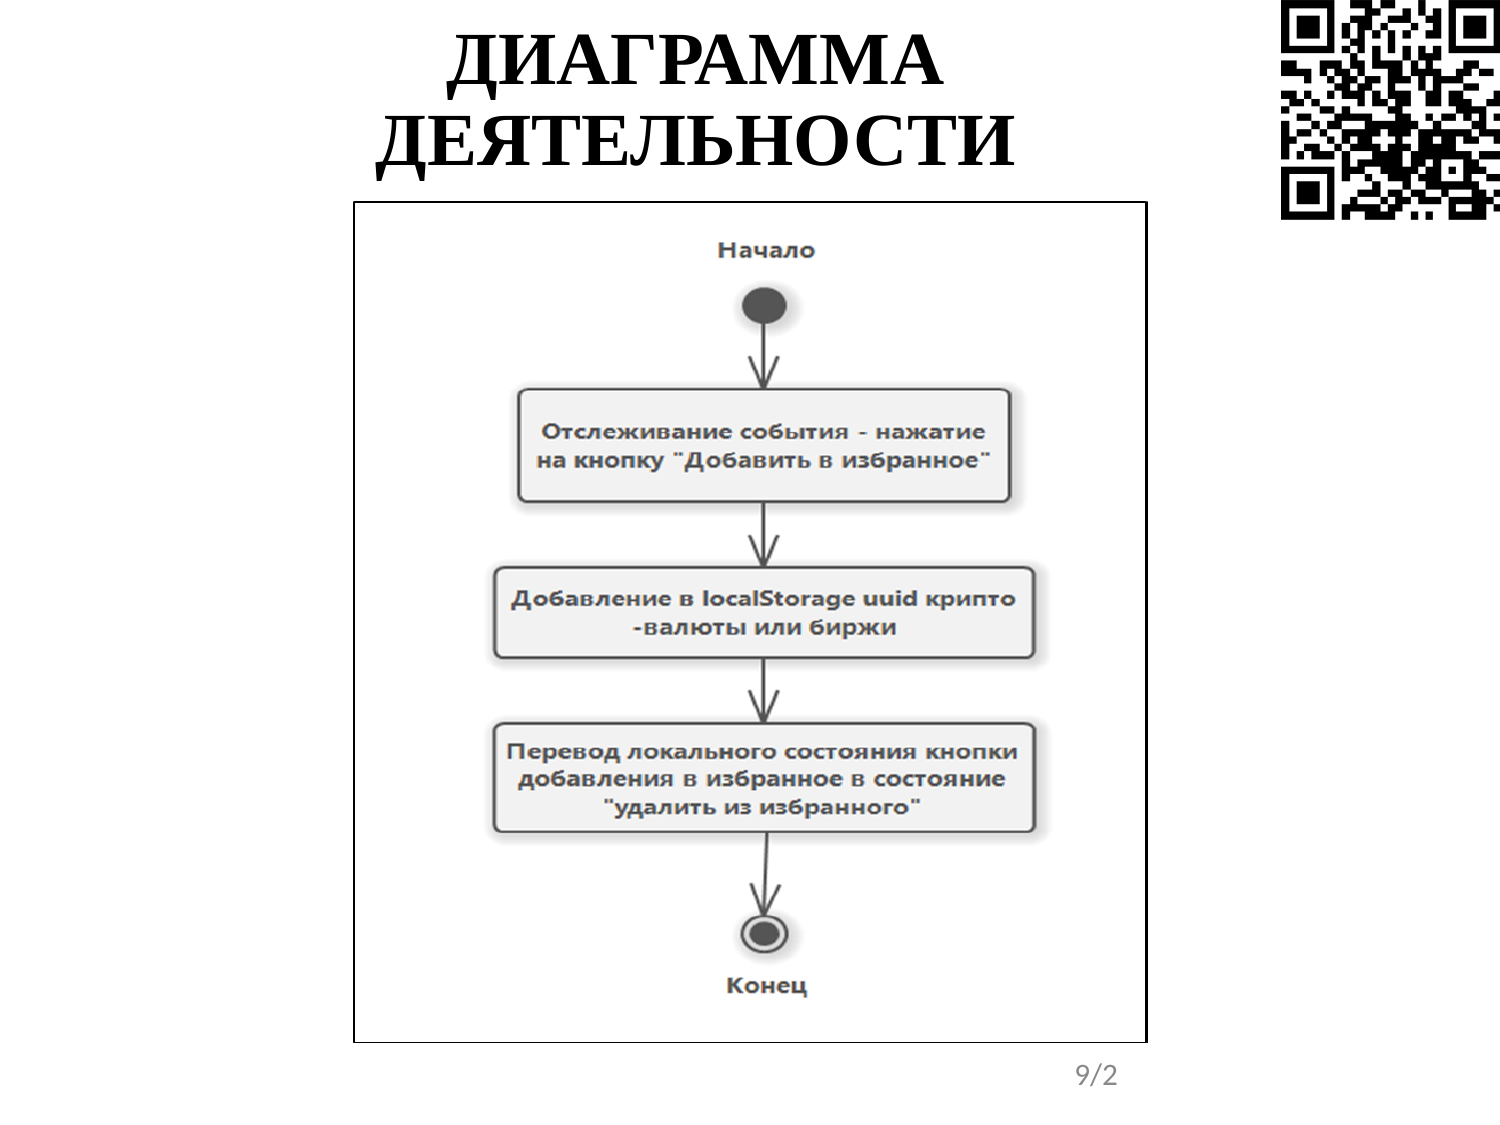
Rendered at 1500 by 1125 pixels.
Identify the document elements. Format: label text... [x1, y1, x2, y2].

slide_number 9/2 [1059, 1042, 1397, 1103]
picture [1281, 0, 1500, 224]
title ДИАГРАММА ДЕЯТЕЛЬНОСТИ [105, 0, 1281, 202]
picture [353, 201, 1148, 1043]
